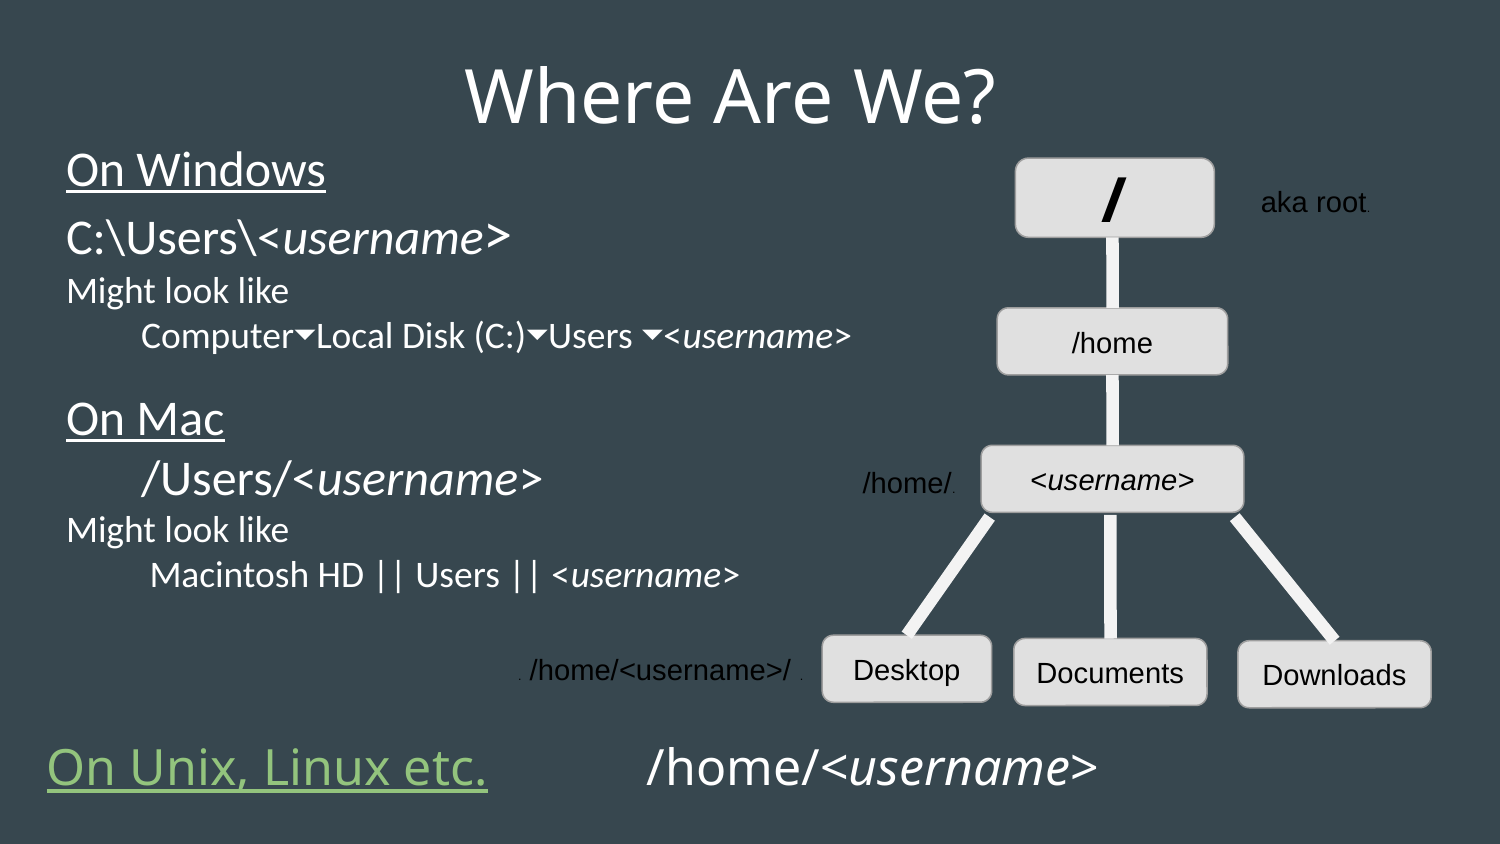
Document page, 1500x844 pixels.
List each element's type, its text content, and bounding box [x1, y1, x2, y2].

text_box Desktop [823, 635, 992, 703]
text_box Documents [1013, 638, 1208, 706]
text_box /home [997, 307, 1228, 375]
text_box Downloads [1237, 640, 1432, 708]
title On Windows C:\Users\<username> Might look like Computer⏷Local Disk (C:)⏷Users ⏷<username> [51, 128, 918, 371]
text_box On Unix, Linux etc. /home/<username> [31, 708, 1449, 823]
text_box /home/. [837, 449, 981, 509]
title Where Are We? [51, 33, 1449, 128]
text_box On Mac /Users/<username> Might look like Macintosh HD || Users || <username> [51, 371, 918, 610]
text_box <username> [981, 445, 1244, 513]
text_box / [1015, 158, 1215, 238]
text_box . /home/<username>/ . [499, 629, 823, 709]
text_box aka root. [1243, 167, 1388, 228]
